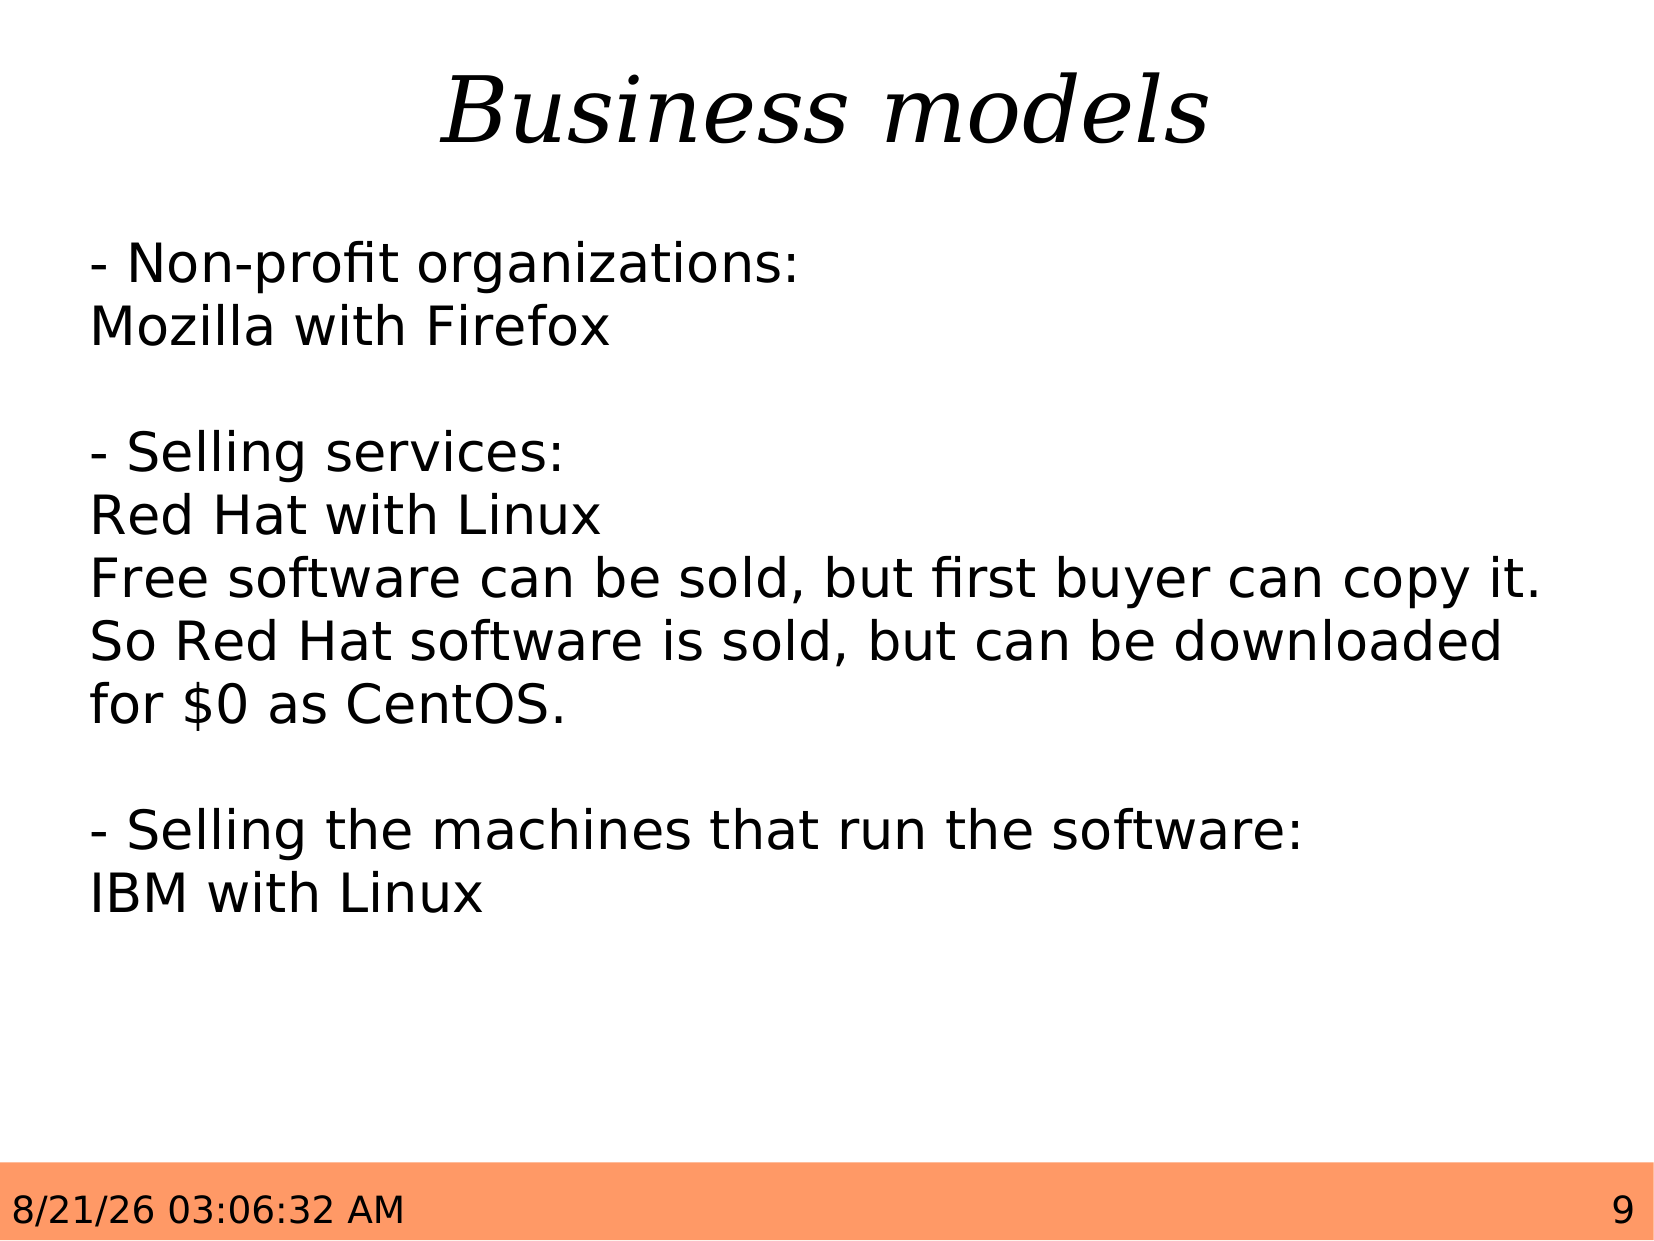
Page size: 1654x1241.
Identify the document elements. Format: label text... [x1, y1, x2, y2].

text_box - Non-profit organizations: Mozilla with Firefox - Selling services: Red Hat with Linux Free software can be sold, but first buyer can copy it. So Red Hat software is sold, but can be downloaded for $0 as CentOS. - Selling the machines that run the software: IBM with Linux [75, 225, 1576, 933]
title Business models [0, 35, 1654, 186]
